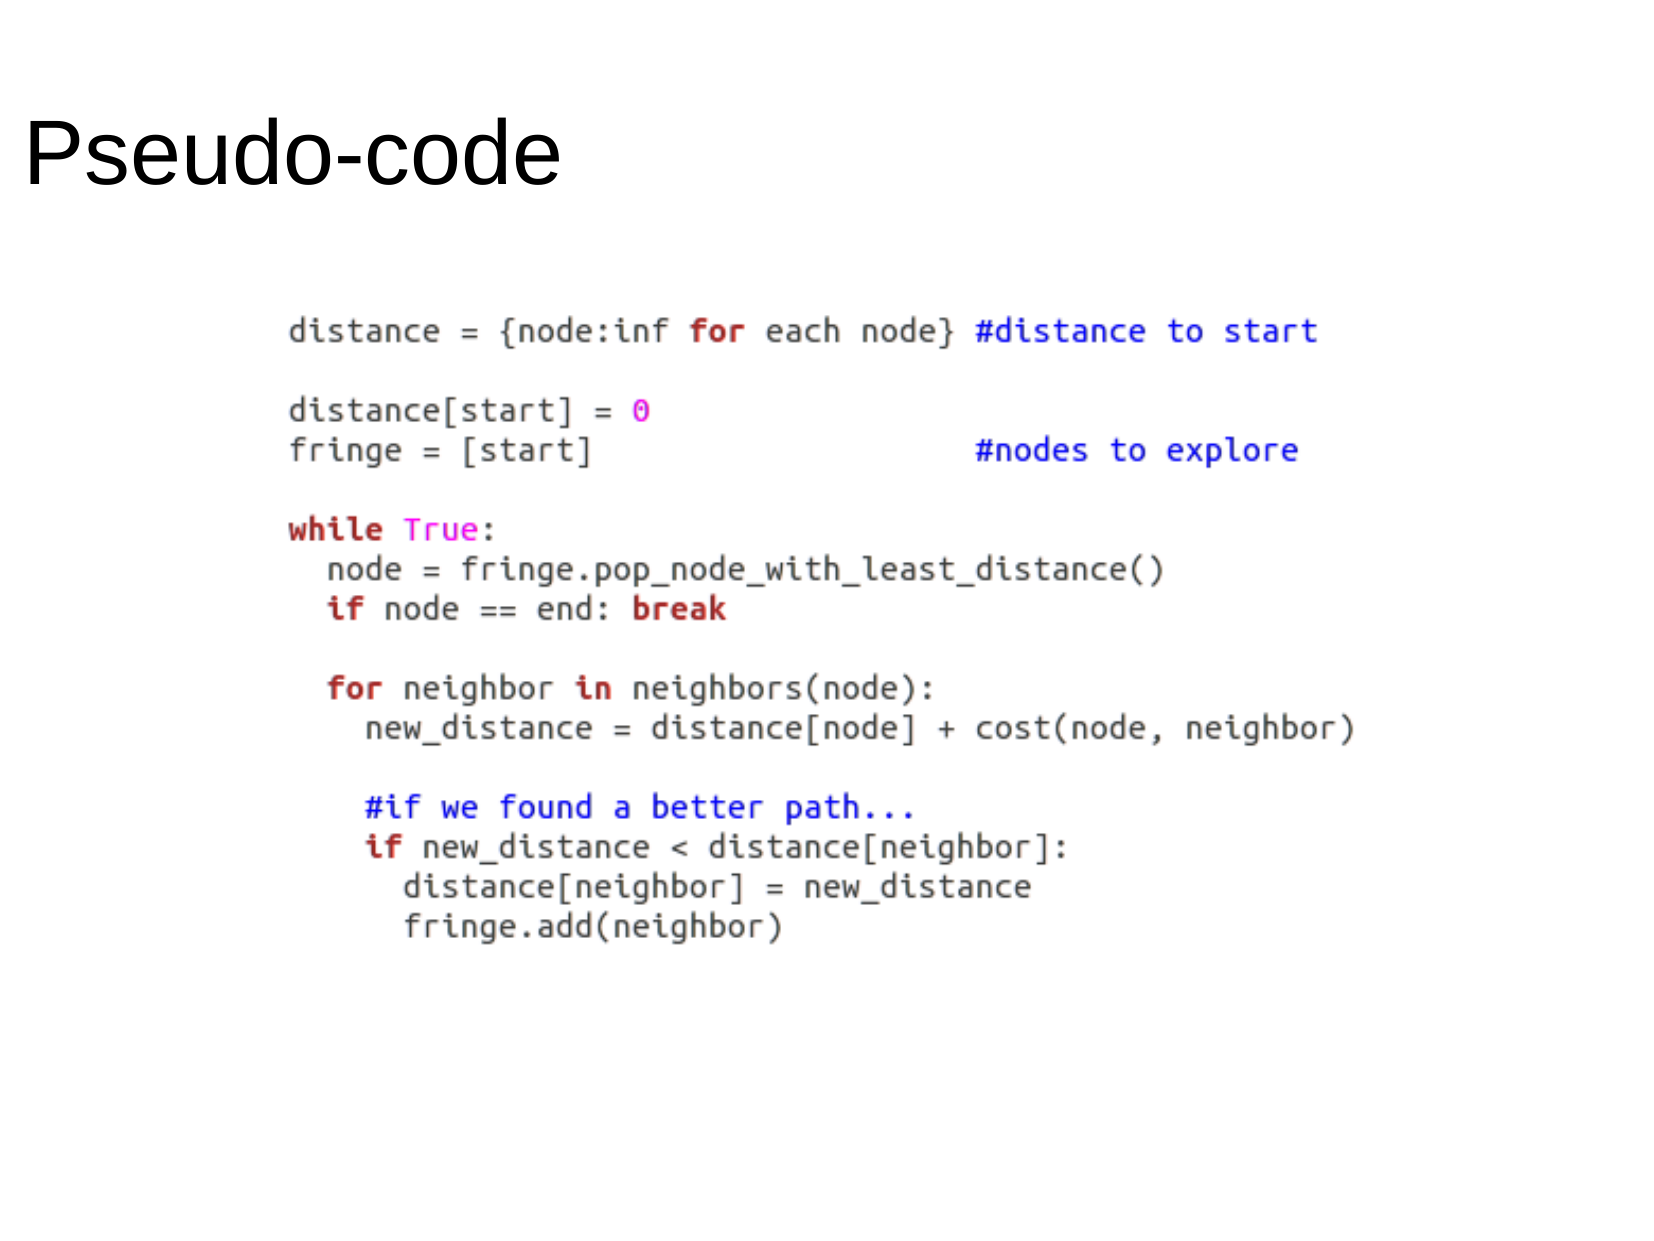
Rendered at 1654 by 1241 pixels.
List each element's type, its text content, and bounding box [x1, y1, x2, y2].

title Pseudo-code [23, 49, 1512, 257]
picture [285, 314, 1366, 961]
